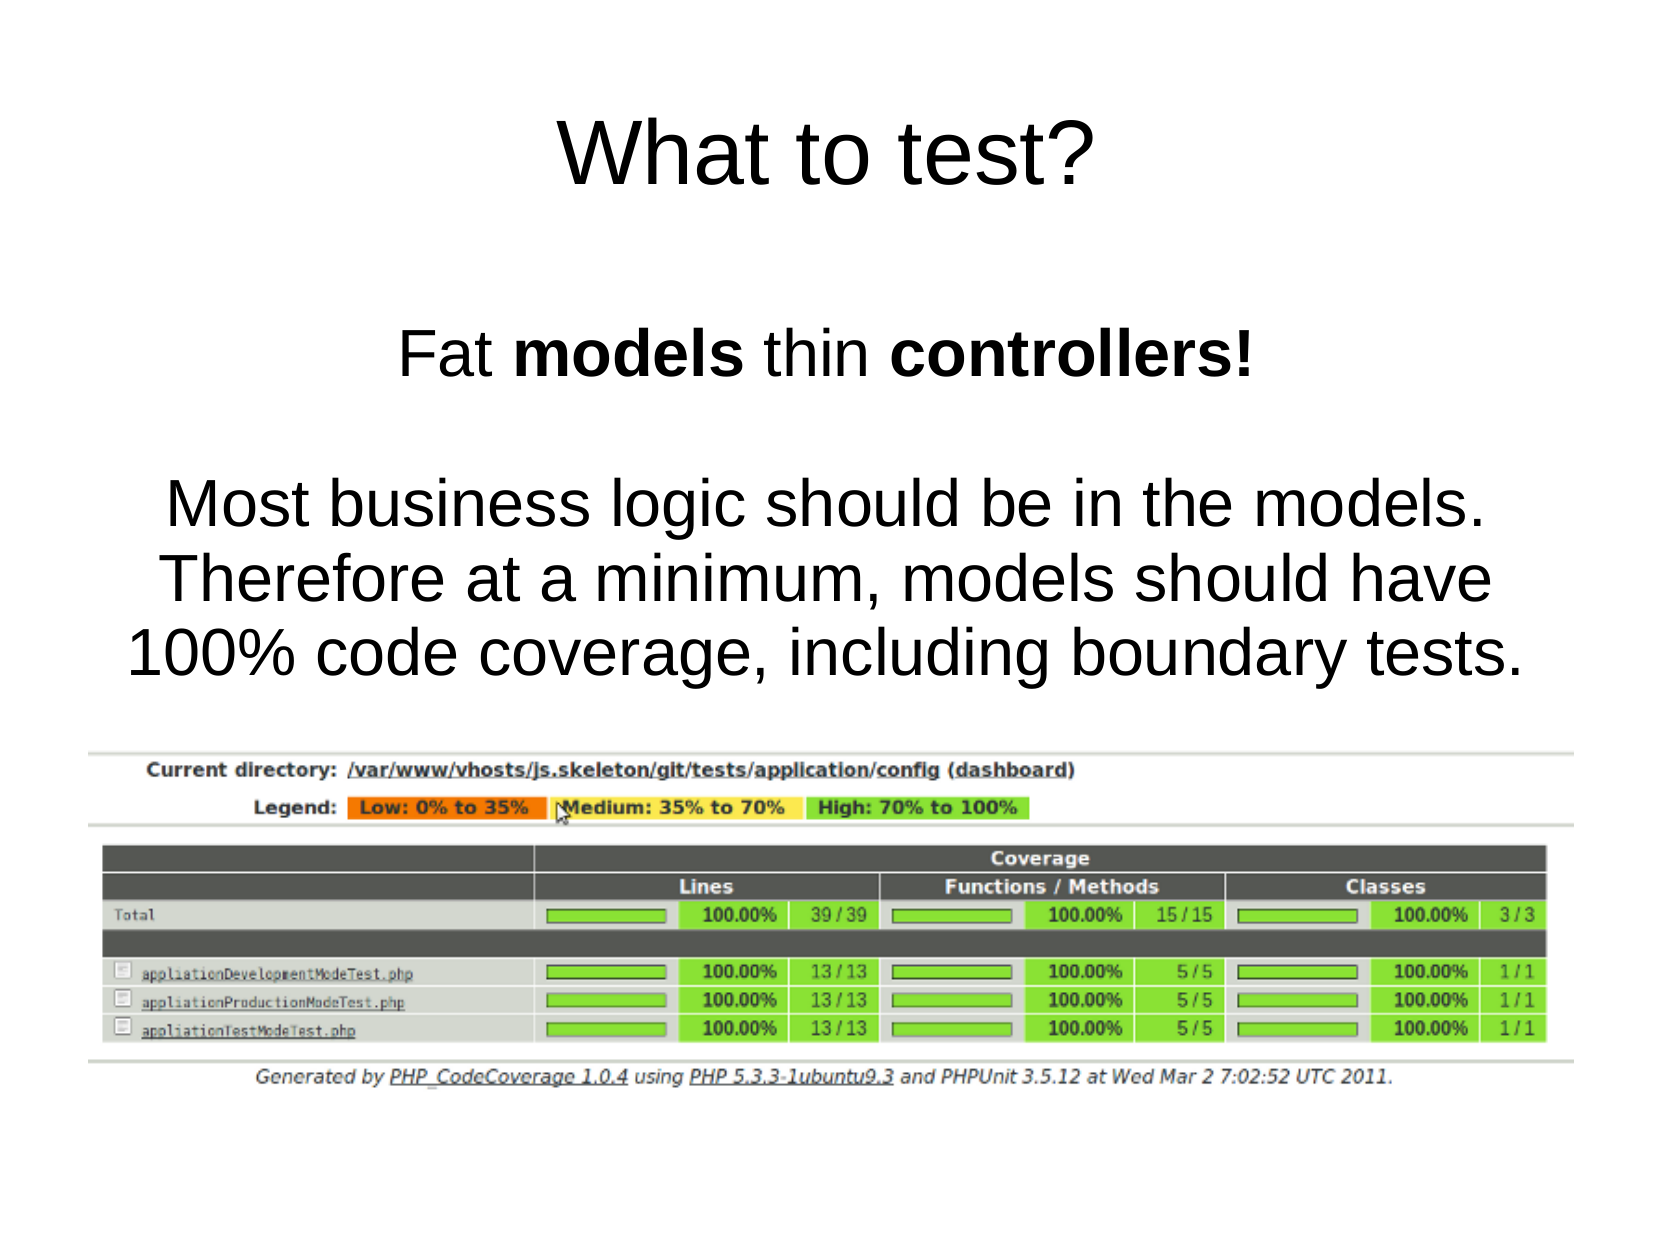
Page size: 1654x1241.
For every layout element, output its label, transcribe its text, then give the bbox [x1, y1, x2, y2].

picture [88, 738, 1574, 1112]
title What to test? [82, 56, 1571, 250]
subtitle Fat models thin controllers! Most business logic should be in the models. Therefore at a minimum, models should have 100% code coverage, including boundary tests. [82, 297, 1571, 709]
